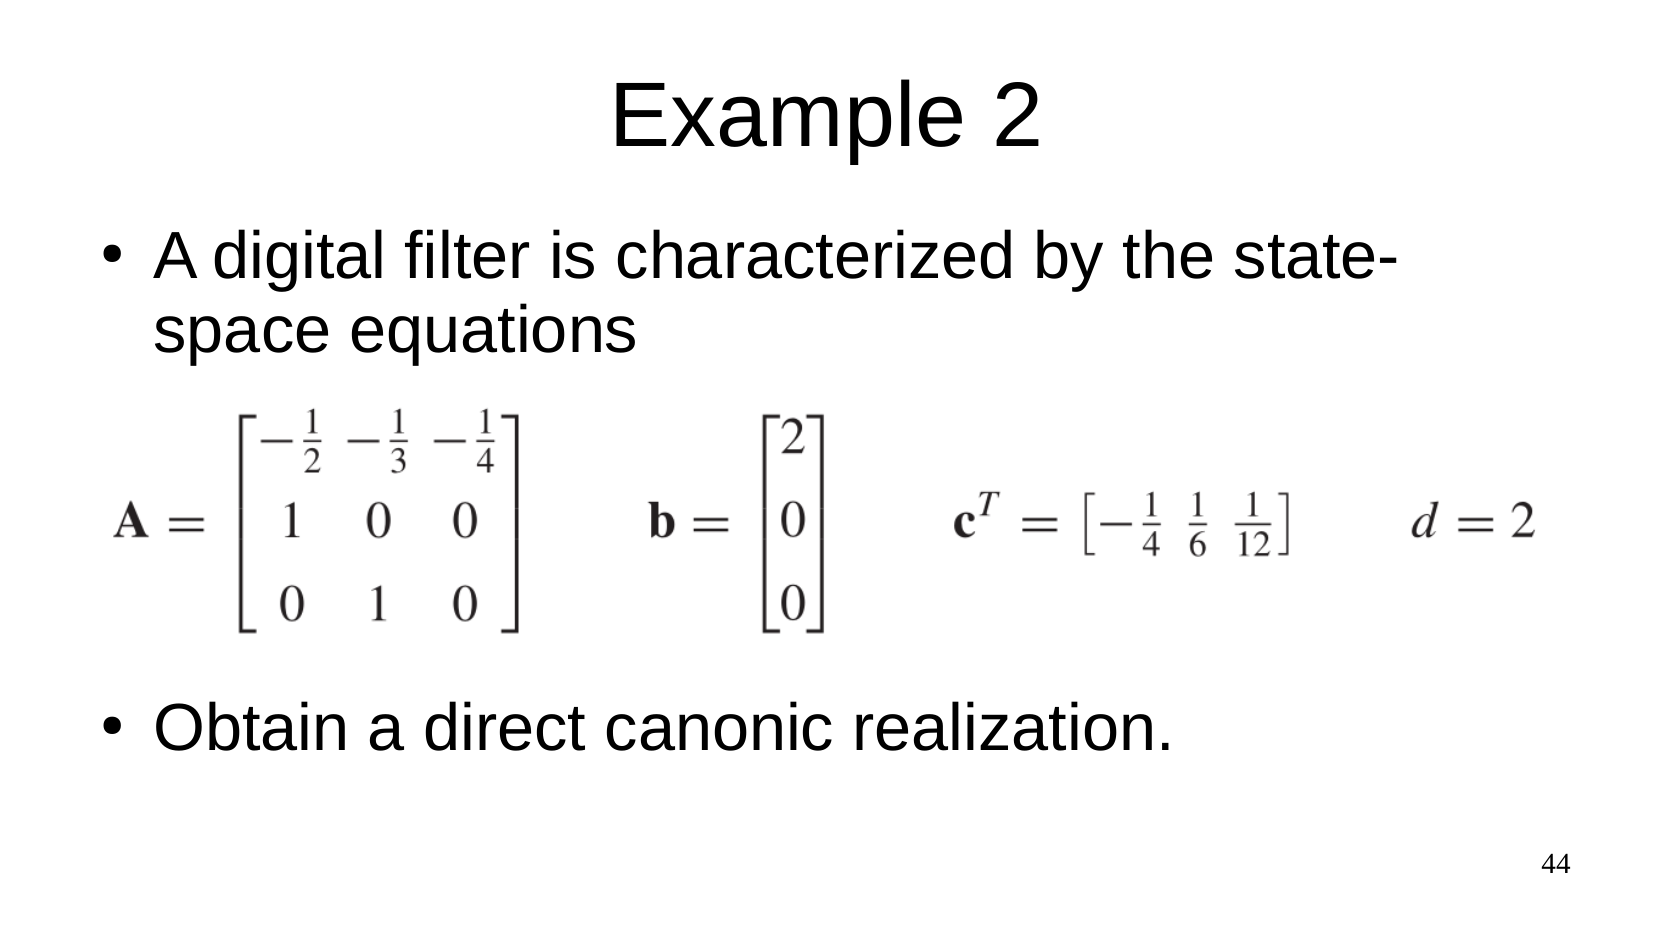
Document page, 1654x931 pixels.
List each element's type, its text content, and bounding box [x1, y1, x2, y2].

list A digital ﬁlter is characterized by the state-space equations [82, 217, 1571, 376]
picture [100, 403, 1553, 646]
list Obtain a direct canonic realization. [82, 690, 1571, 848]
title Example 2 [82, 37, 1571, 193]
